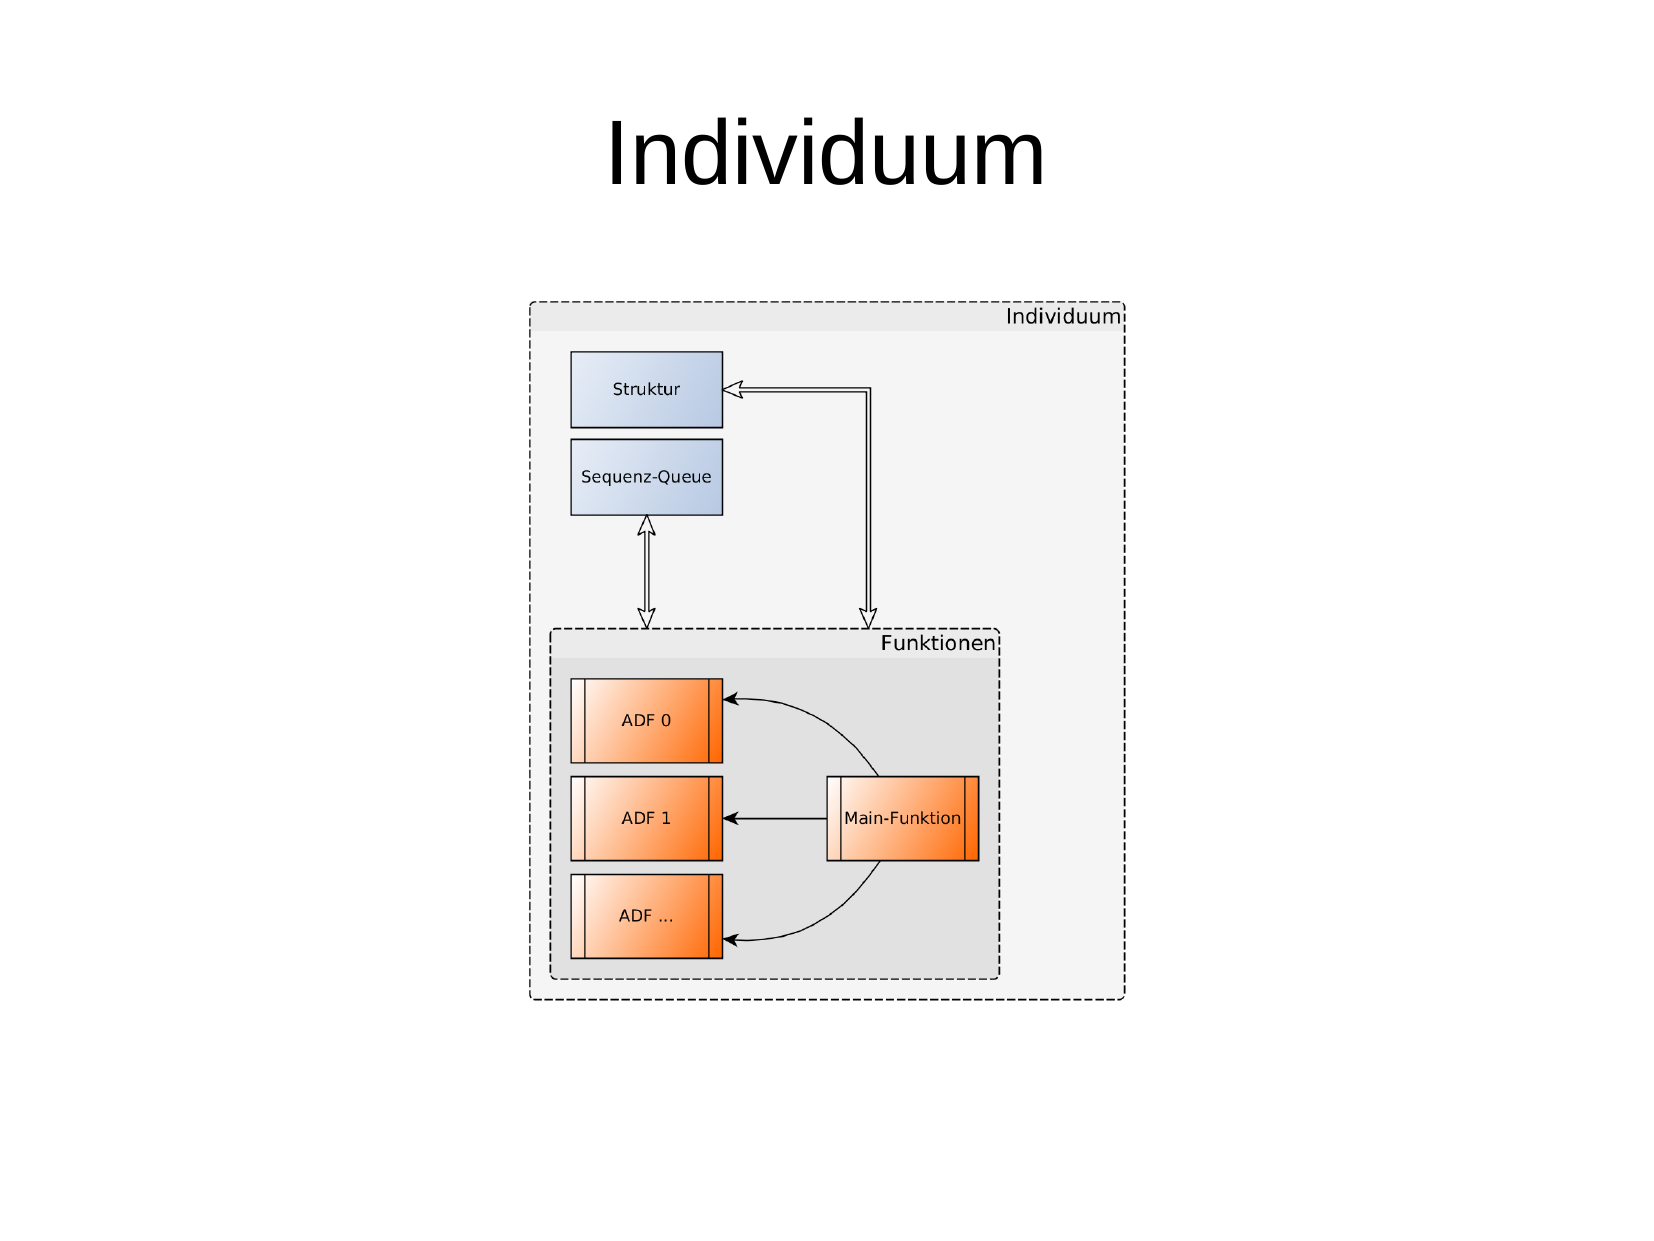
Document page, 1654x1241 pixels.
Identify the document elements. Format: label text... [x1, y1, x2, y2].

picture [518, 290, 1135, 1010]
title Individuum [82, 49, 1571, 257]
